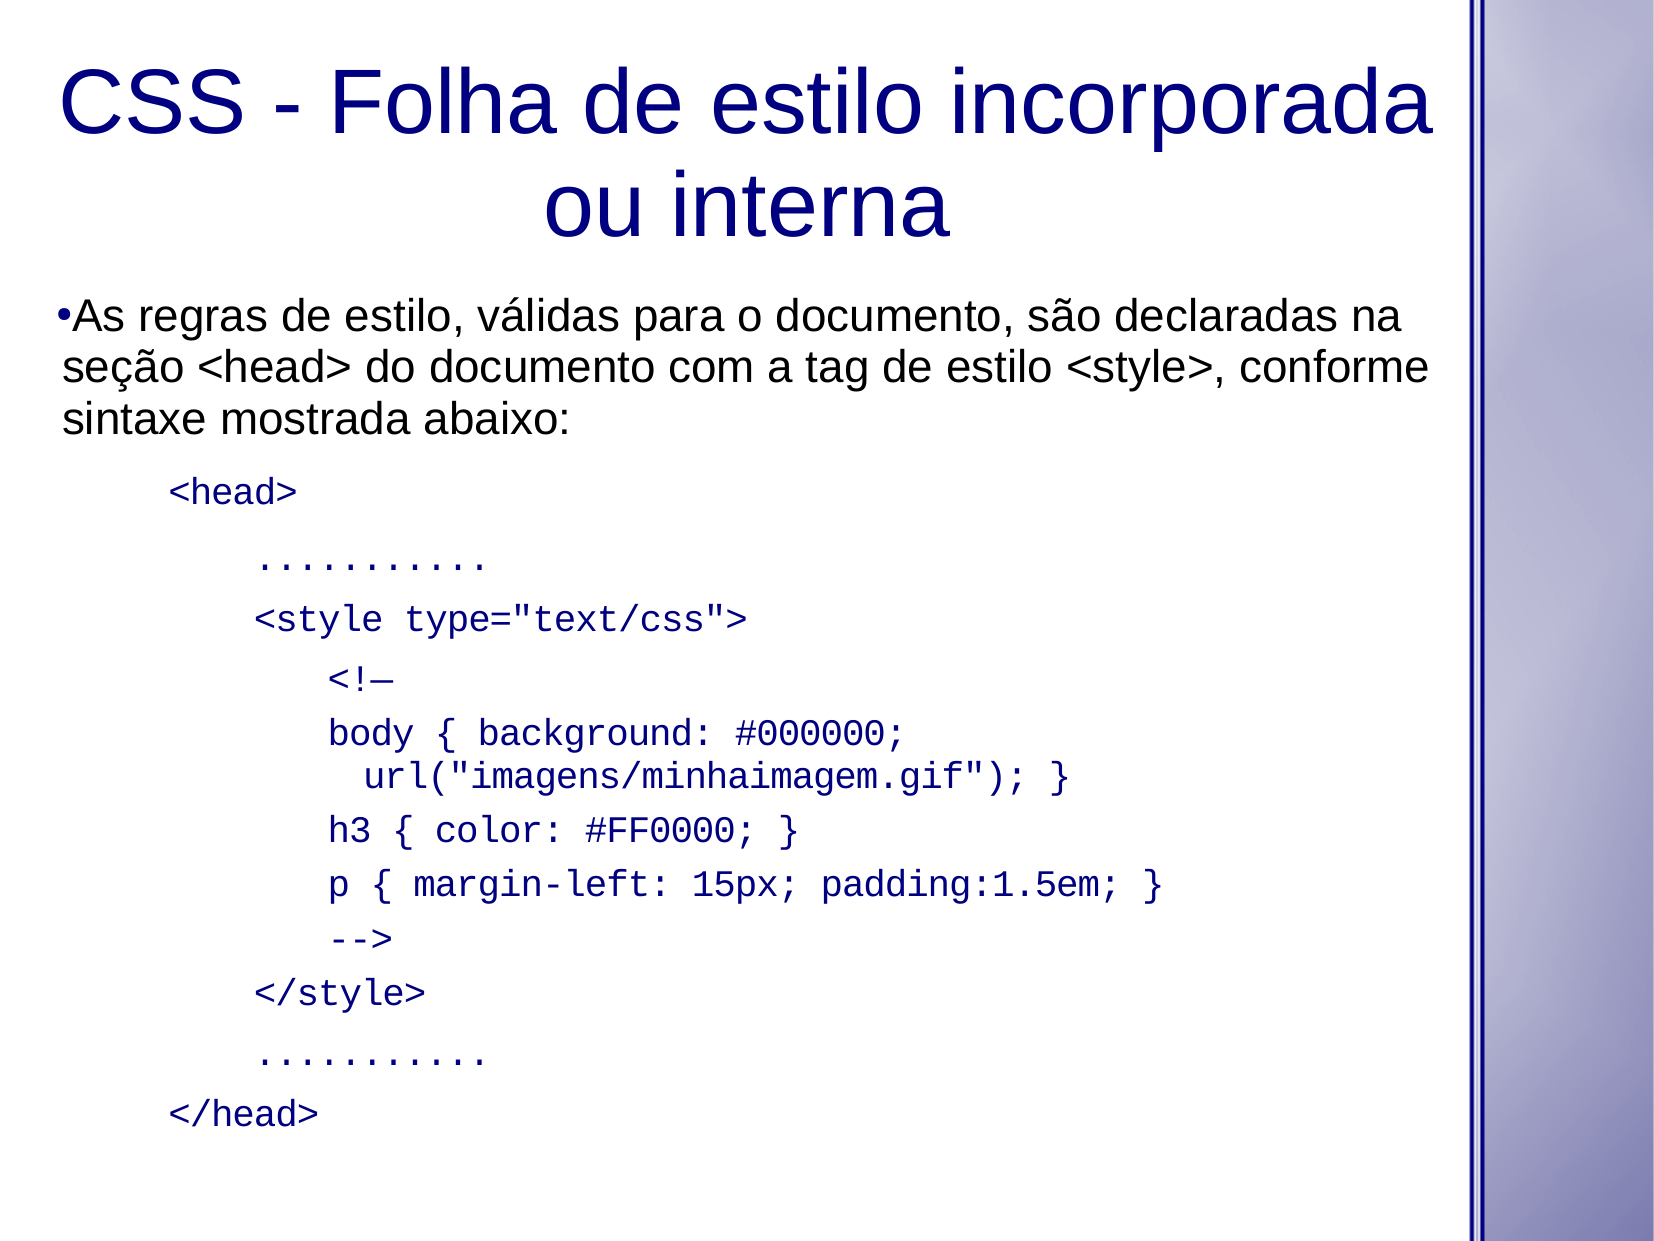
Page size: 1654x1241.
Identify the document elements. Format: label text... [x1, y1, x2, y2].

picture [0, 0, 1654, 1241]
list As regras de estilo, válidas para o documento, são declaradas na seção <head> do documento com a tag de estilo <style>, conforme sintaxe mostrada abaixo: <head> ........... <style type="text/css"> <!— body { background: #000000; url("imagens/minhaimagem.gif"); } h3 { color: #FF0000; } p { margin-left: 15px; padding:1.5em; } --> </style> ........... </head> [47, 290, 1447, 1138]
title CSS - Folha de estilo incorporada ou interna [47, 49, 1447, 257]
